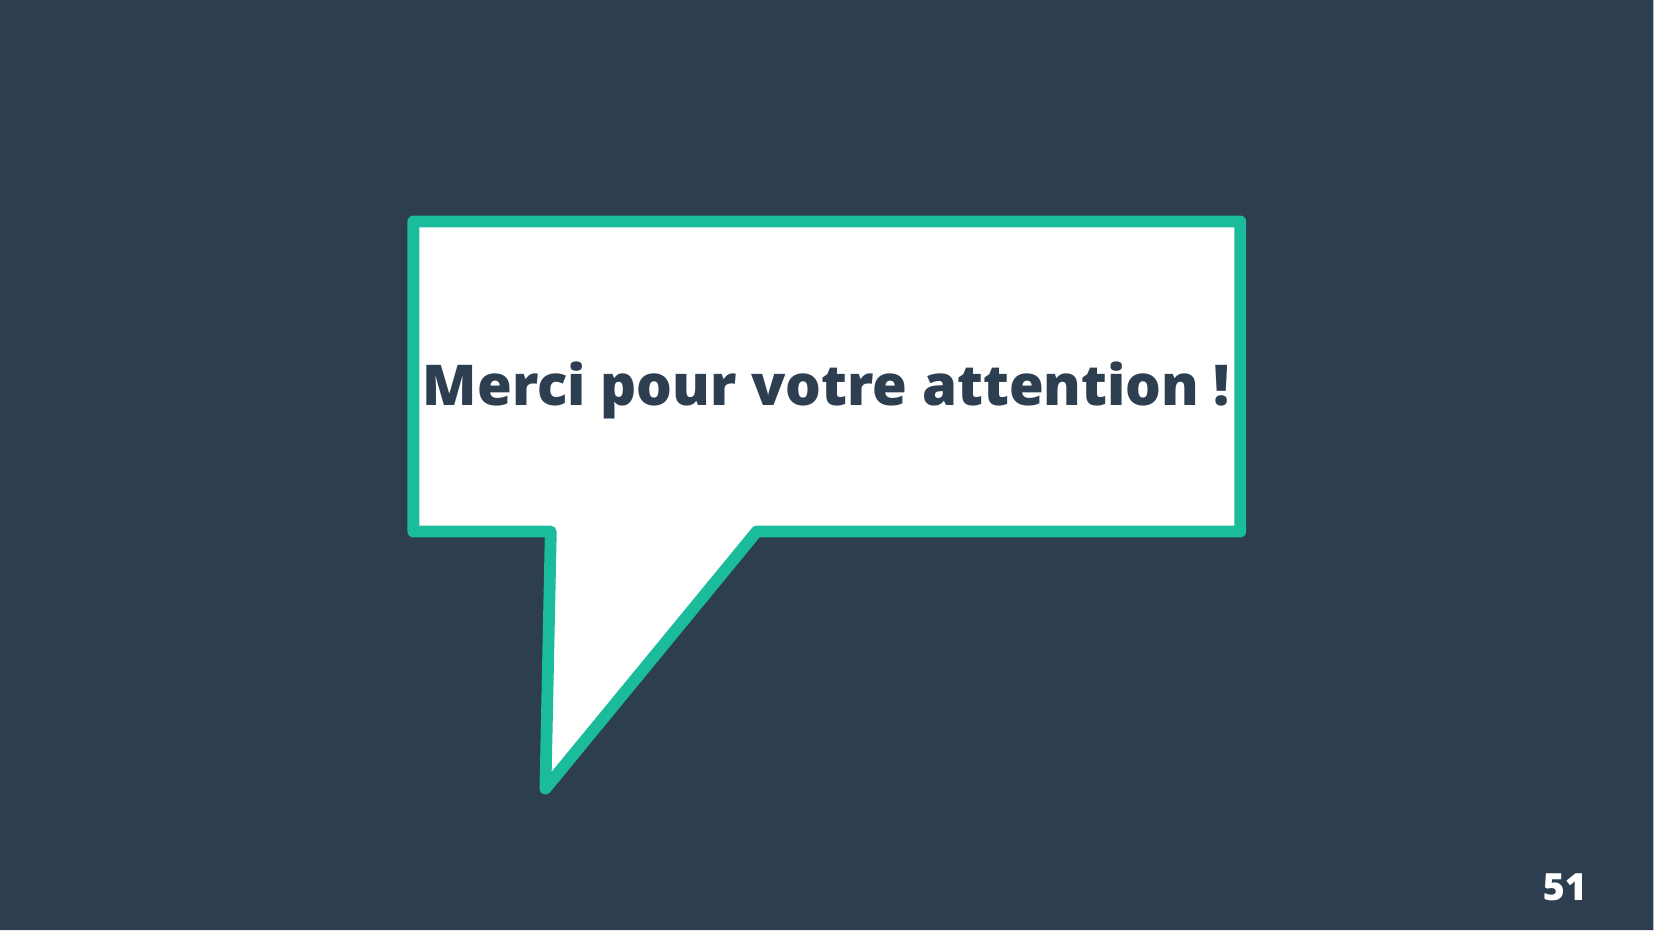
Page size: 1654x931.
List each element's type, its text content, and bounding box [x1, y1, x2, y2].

title Merci pour votre attention ! [59, 324, 1595, 443]
